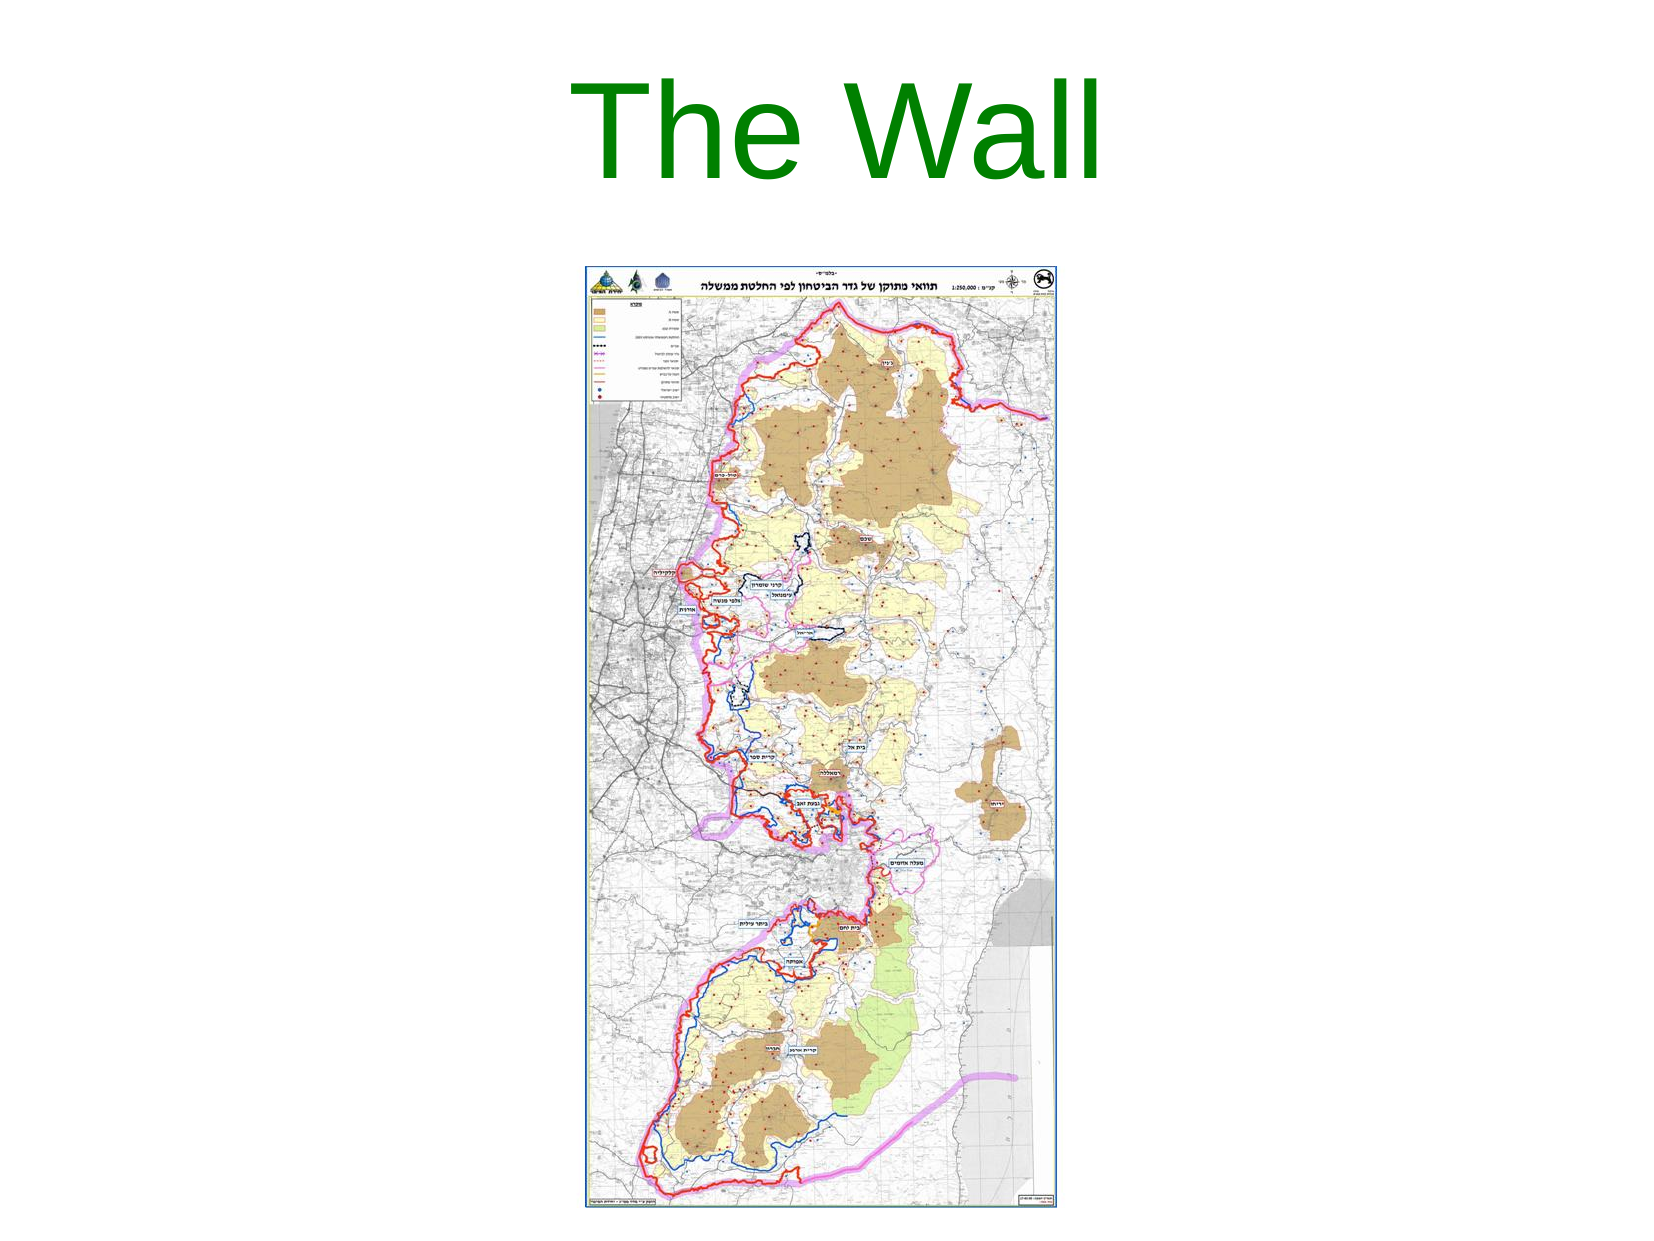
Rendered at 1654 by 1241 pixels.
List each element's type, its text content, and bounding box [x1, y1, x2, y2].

title The Wall [93, 27, 1582, 235]
picture [467, 266, 1174, 1208]
